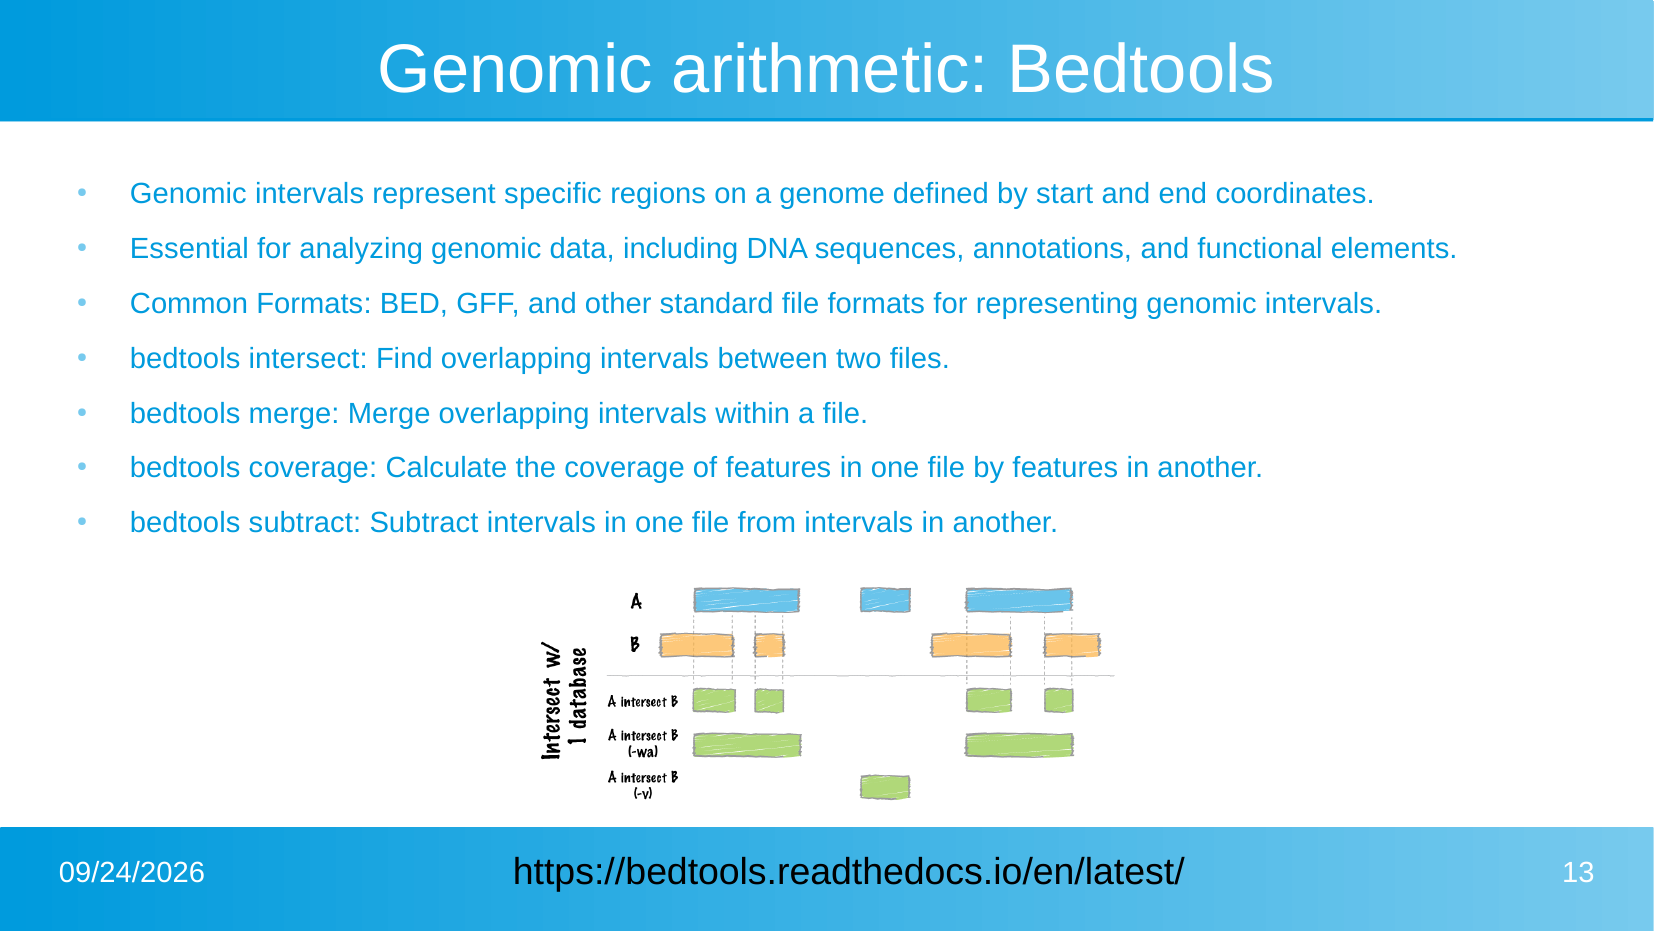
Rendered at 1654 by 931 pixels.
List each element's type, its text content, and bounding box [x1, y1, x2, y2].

picture [531, 554, 1126, 826]
title Genomic arithmetic: Bedtools [59, 29, 1595, 108]
text_box https://bedtools.readthedocs.io/en/latest/ [498, 843, 1201, 901]
list Genomic intervals represent specific regions on a genome defined by start and end coordinates. Essential for analyzing genomic data, including DNA sequences, annotations, and functional elements. Common Formats: BED, GFF, and other standard file formats for representing genomic intervals. bedtools intersect: Find overlapping intervals between two files. bedtools merge: Merge overlapping intervals within a file. bedtools coverage: Calculate the coverage of features in one file by features in another. bedtools subtract: Subtract intervals in one file from intervals in another. [59, 177, 1613, 788]
